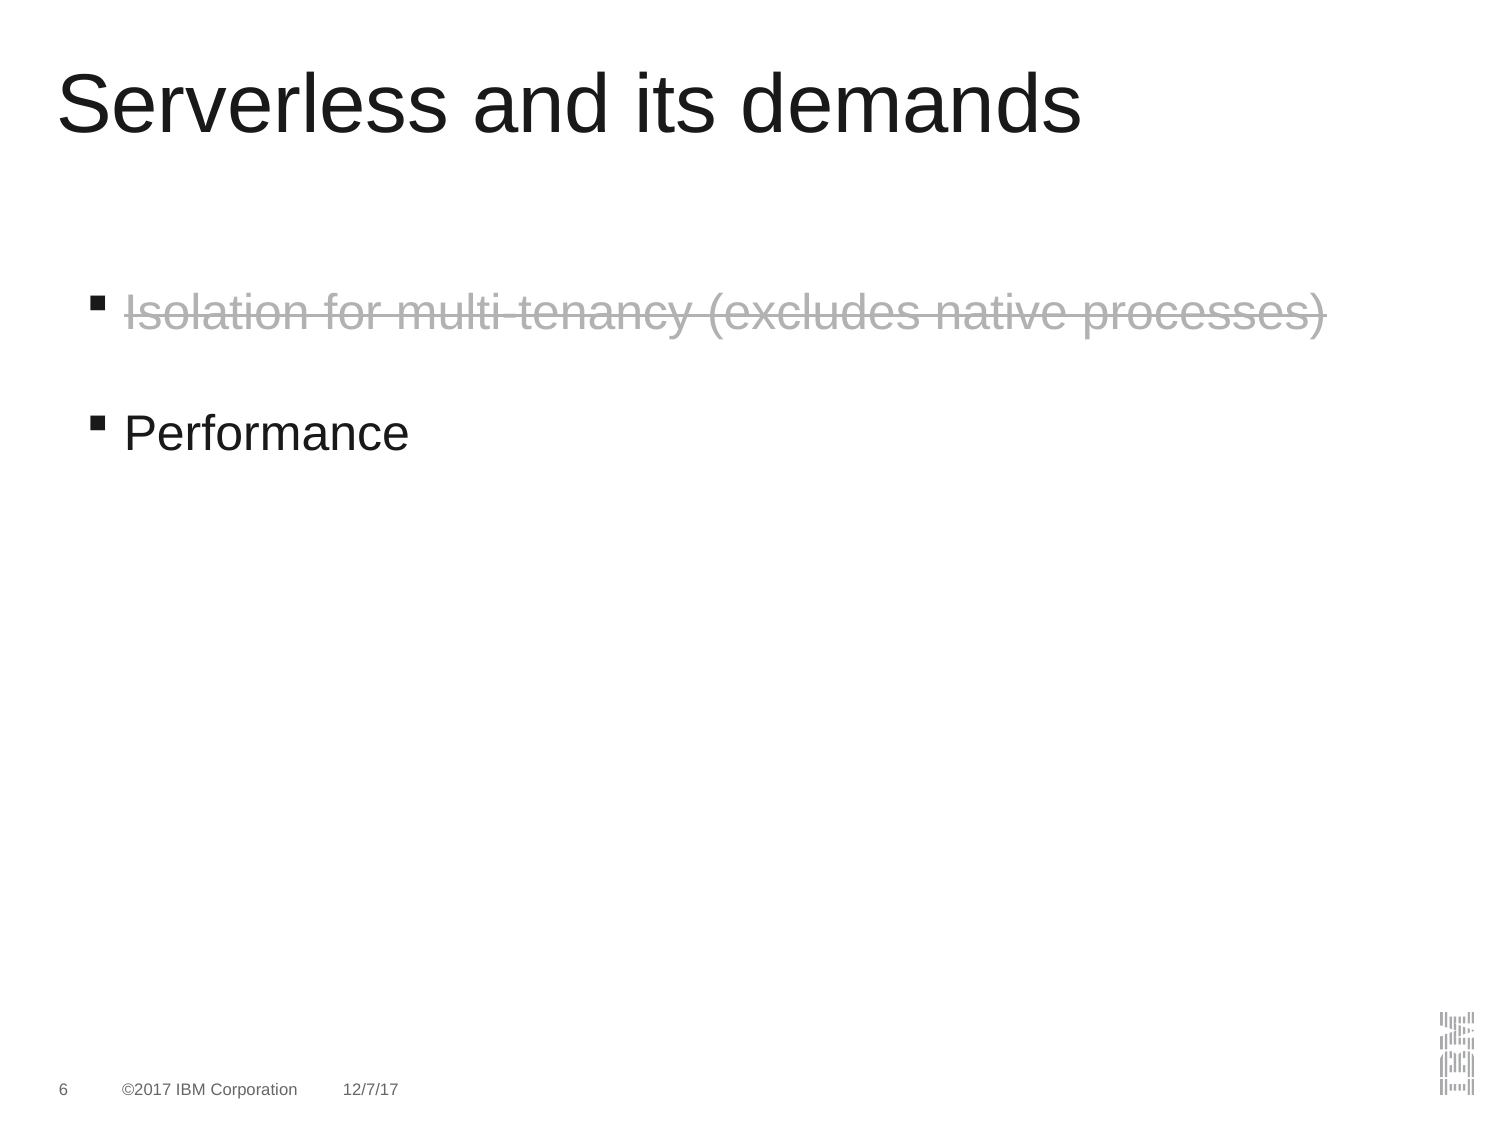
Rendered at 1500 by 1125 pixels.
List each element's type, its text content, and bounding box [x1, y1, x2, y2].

picture [1440, 1012, 1474, 1095]
text_box Isolation for multi-tenancy (excludes native processes) Performance [86, 279, 1472, 574]
text_box Serverless and its demands [56, 49, 1440, 200]
